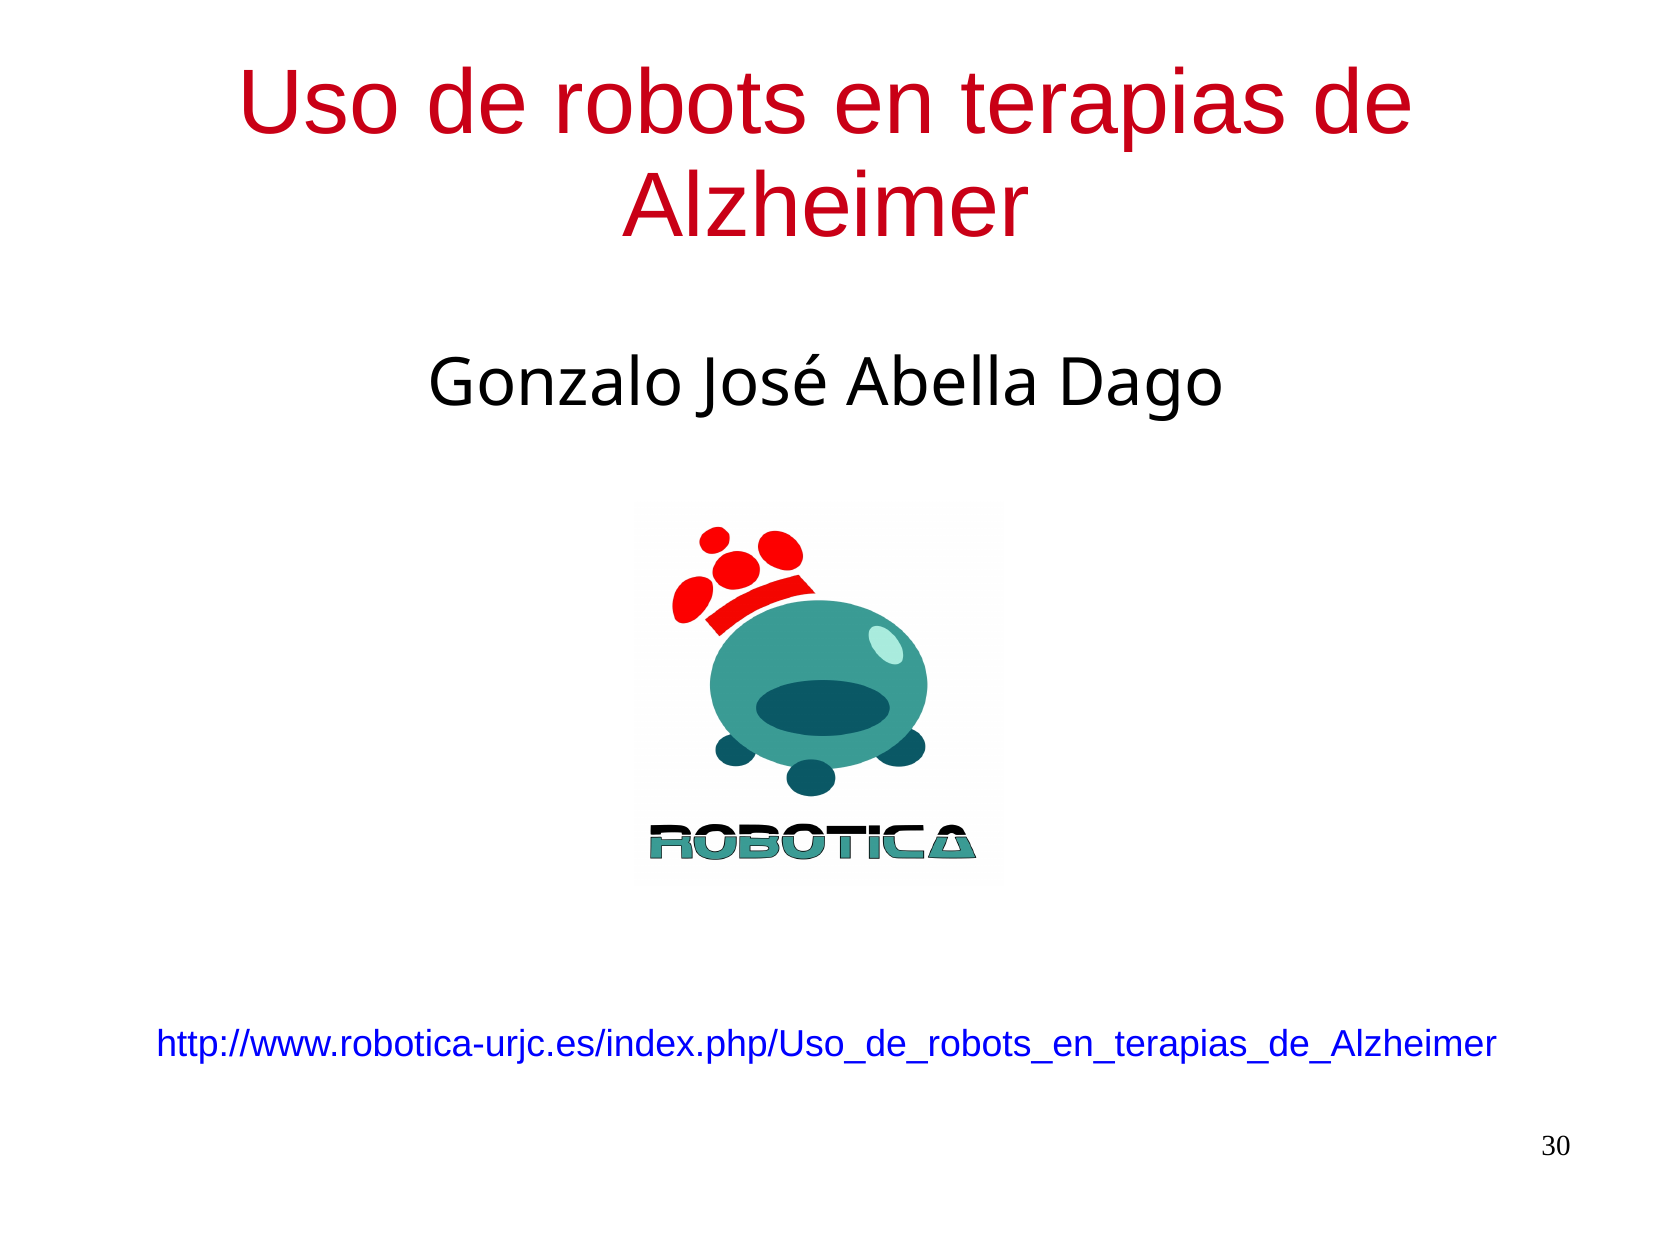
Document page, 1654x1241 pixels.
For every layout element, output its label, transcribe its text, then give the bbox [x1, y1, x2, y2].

title Uso de robots en terapias de Alzheimer [82, 49, 1571, 257]
subtitle Gonzalo José Abella Dago http://www.robotica-urjc.es/index.php/Uso_de_robots_en_terapias_de_Alzheimer [82, 290, 1571, 1109]
picture [634, 501, 1004, 886]
